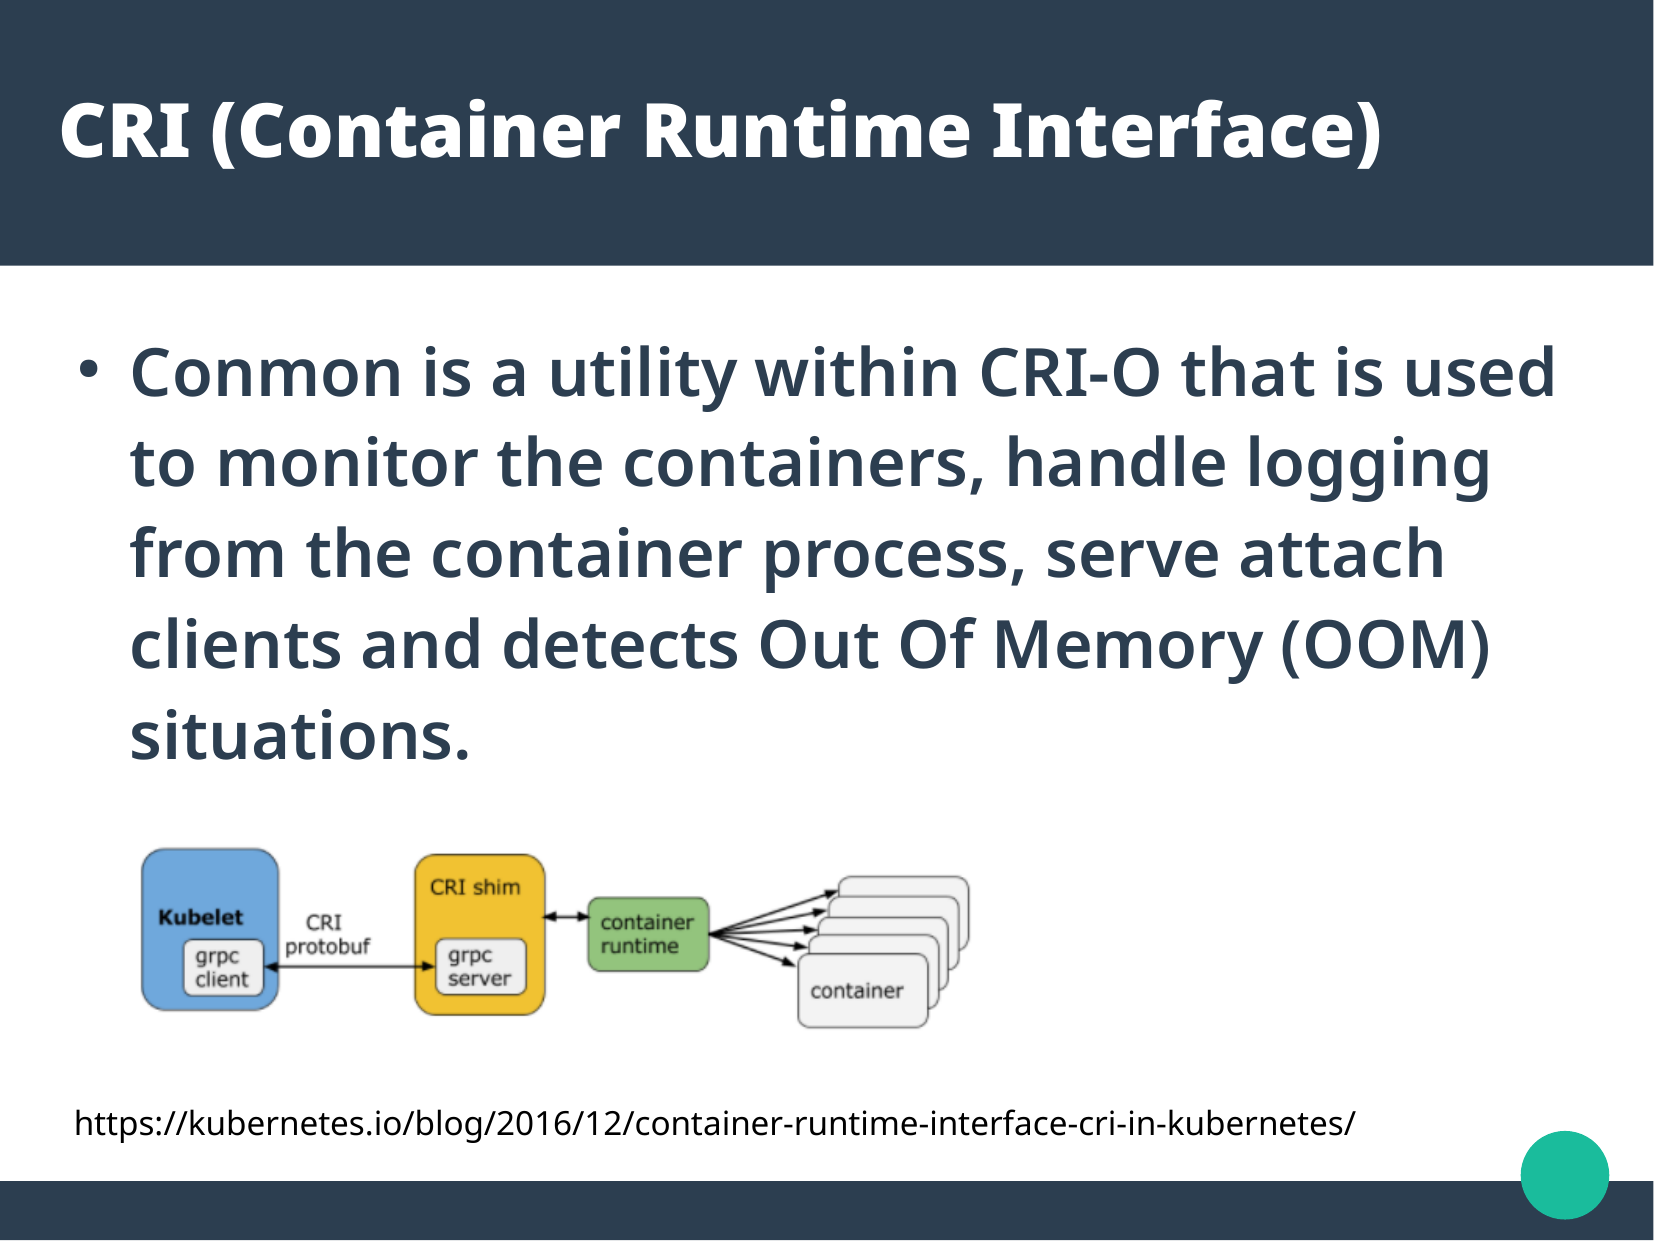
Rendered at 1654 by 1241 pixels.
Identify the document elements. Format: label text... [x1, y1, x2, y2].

list Conmon is a utility within CRI-O that is used to monitor the containers, handle logging from the container process, serve attach clients and detects Out Of Memory (OOM) situations. [59, 324, 1595, 1152]
picture [110, 832, 1004, 1046]
title CRI (Container Runtime Interface) [59, 49, 1595, 207]
text_box https://kubernetes.io/blog/2016/12/container-runtime-interface-cri-in-kubernetes/ [59, 1092, 1412, 1155]
